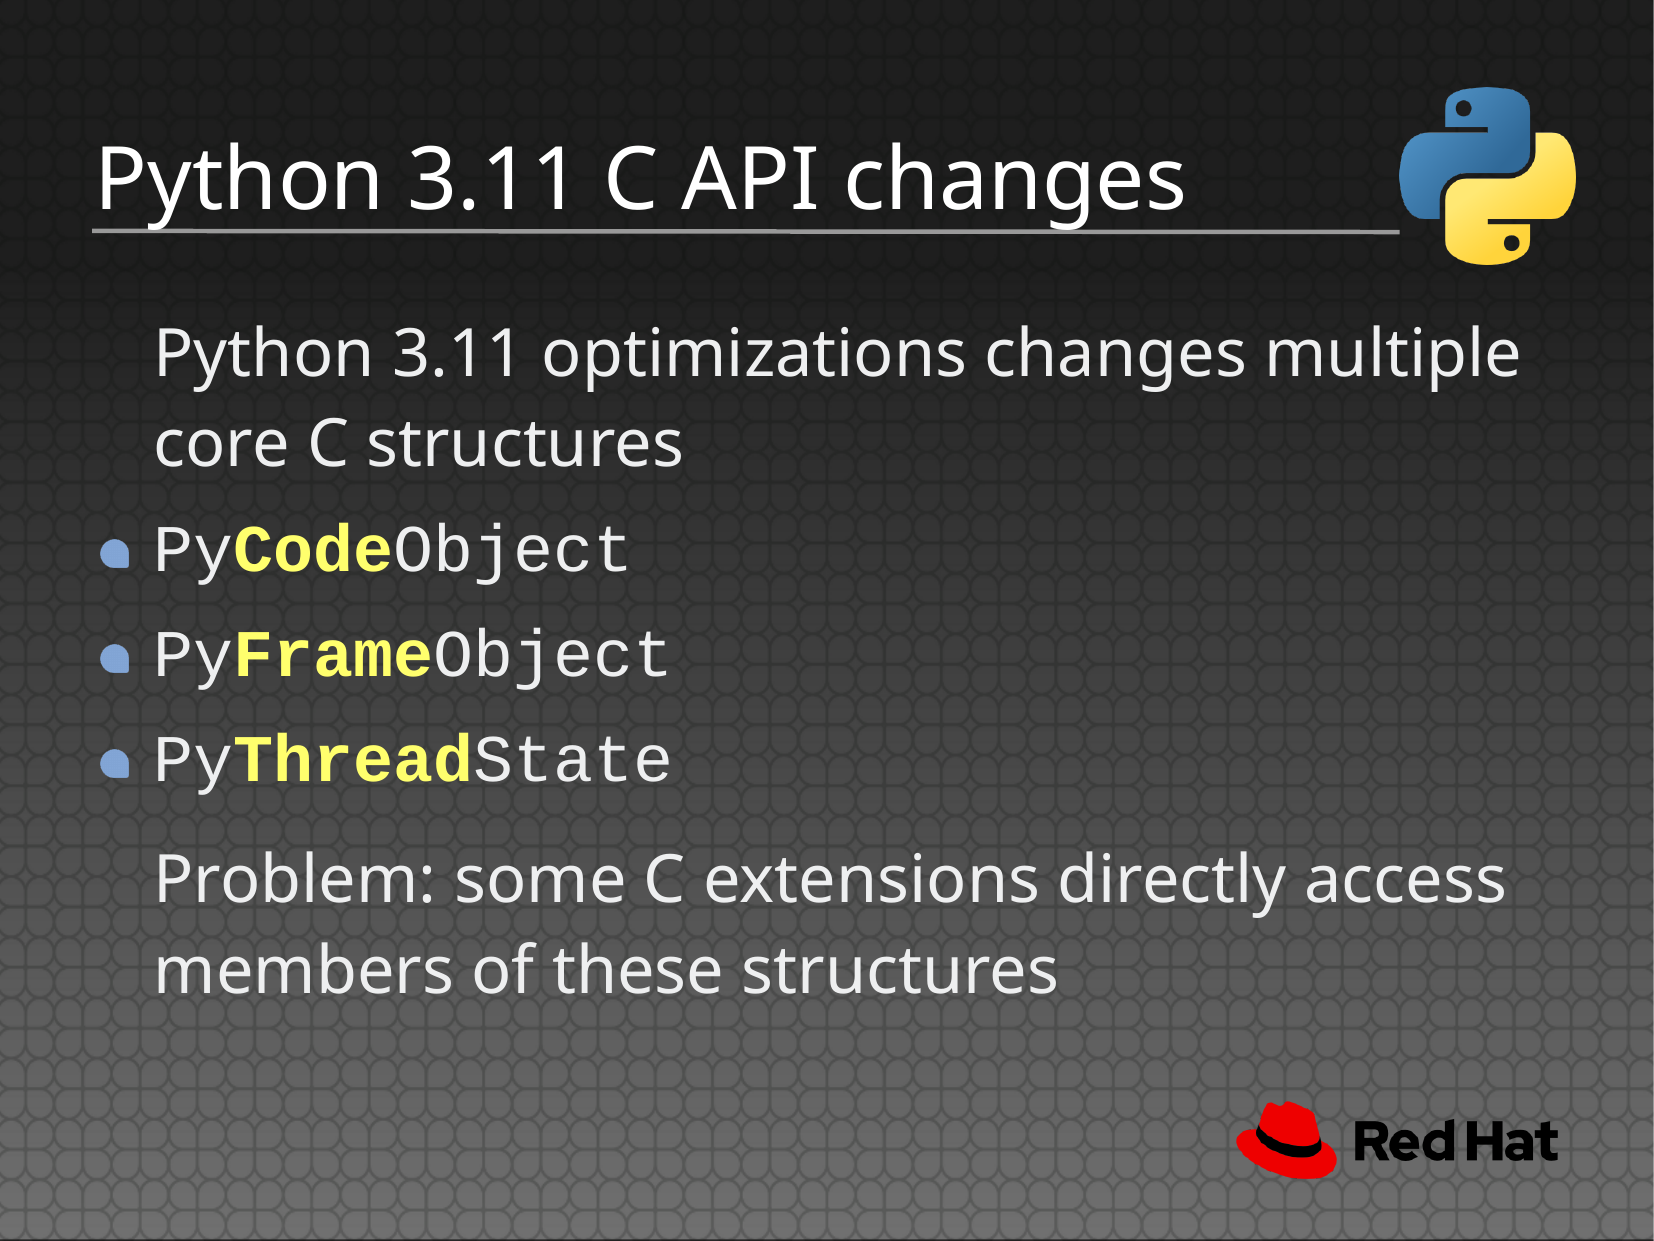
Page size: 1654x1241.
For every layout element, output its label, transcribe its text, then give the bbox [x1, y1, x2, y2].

title Python 3.11 C API changes [94, 100, 1426, 251]
list Python 3.11 optimizations changes multiple core C structures PyCodeObject PyFrameObject PyThreadState Problem: some C extensions directly access members of these structures [82, 304, 1571, 1045]
picture [0, 0, 1654, 1241]
